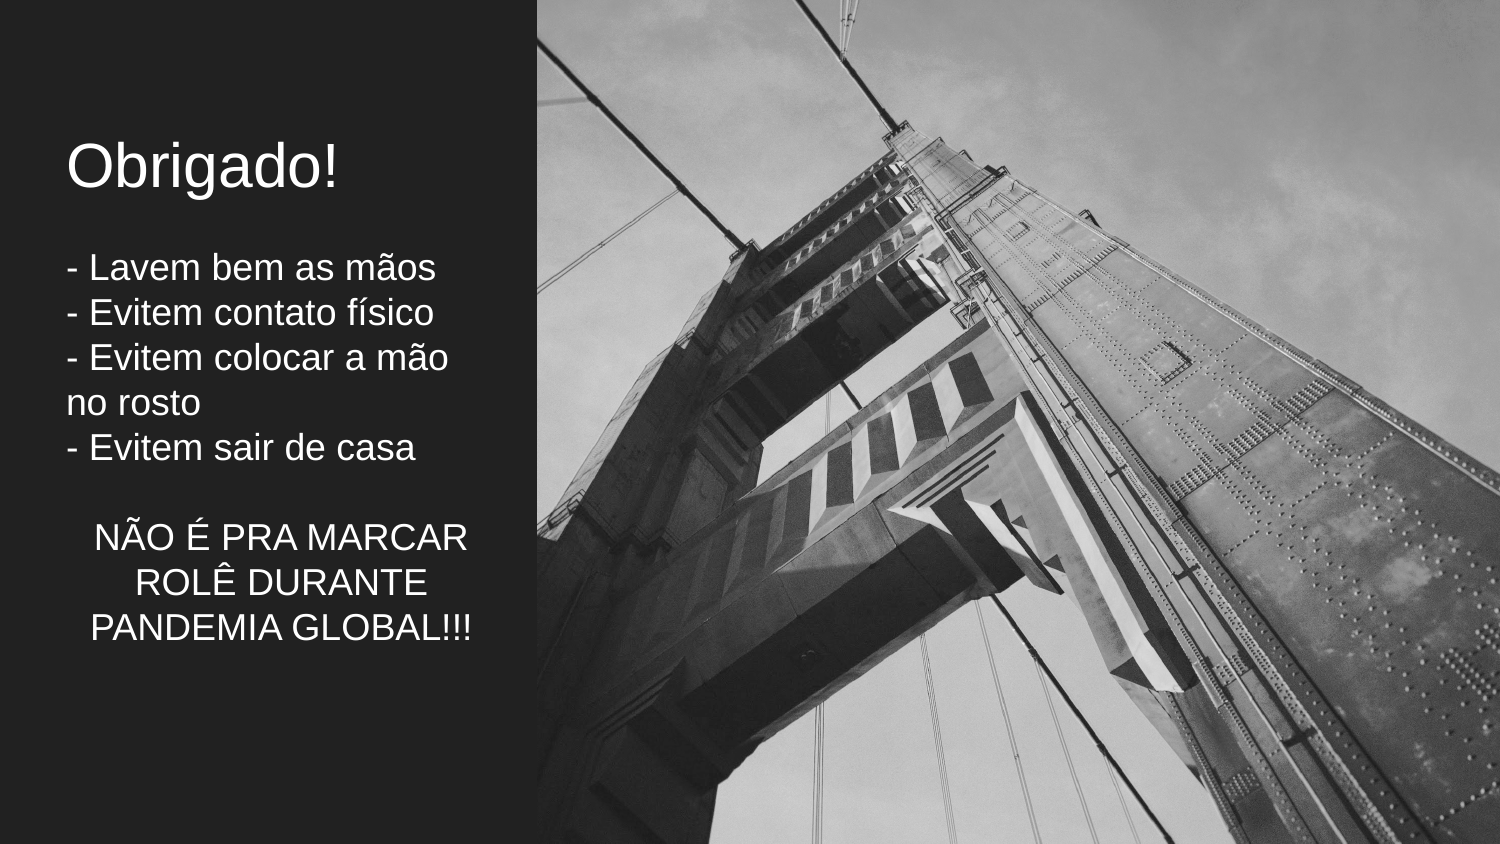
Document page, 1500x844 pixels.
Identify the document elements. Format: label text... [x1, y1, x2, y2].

title Obrigado! [51, 91, 512, 216]
picture [537, 0, 1500, 844]
list - Lavem bem as mãos - Evitem contato físico - Evitem colocar a mão no rosto - Evitem sair de casa NÃO É PRA MARCAR ROLÊ DURANTE PANDEMIA GLOBAL!!! [51, 227, 512, 750]
